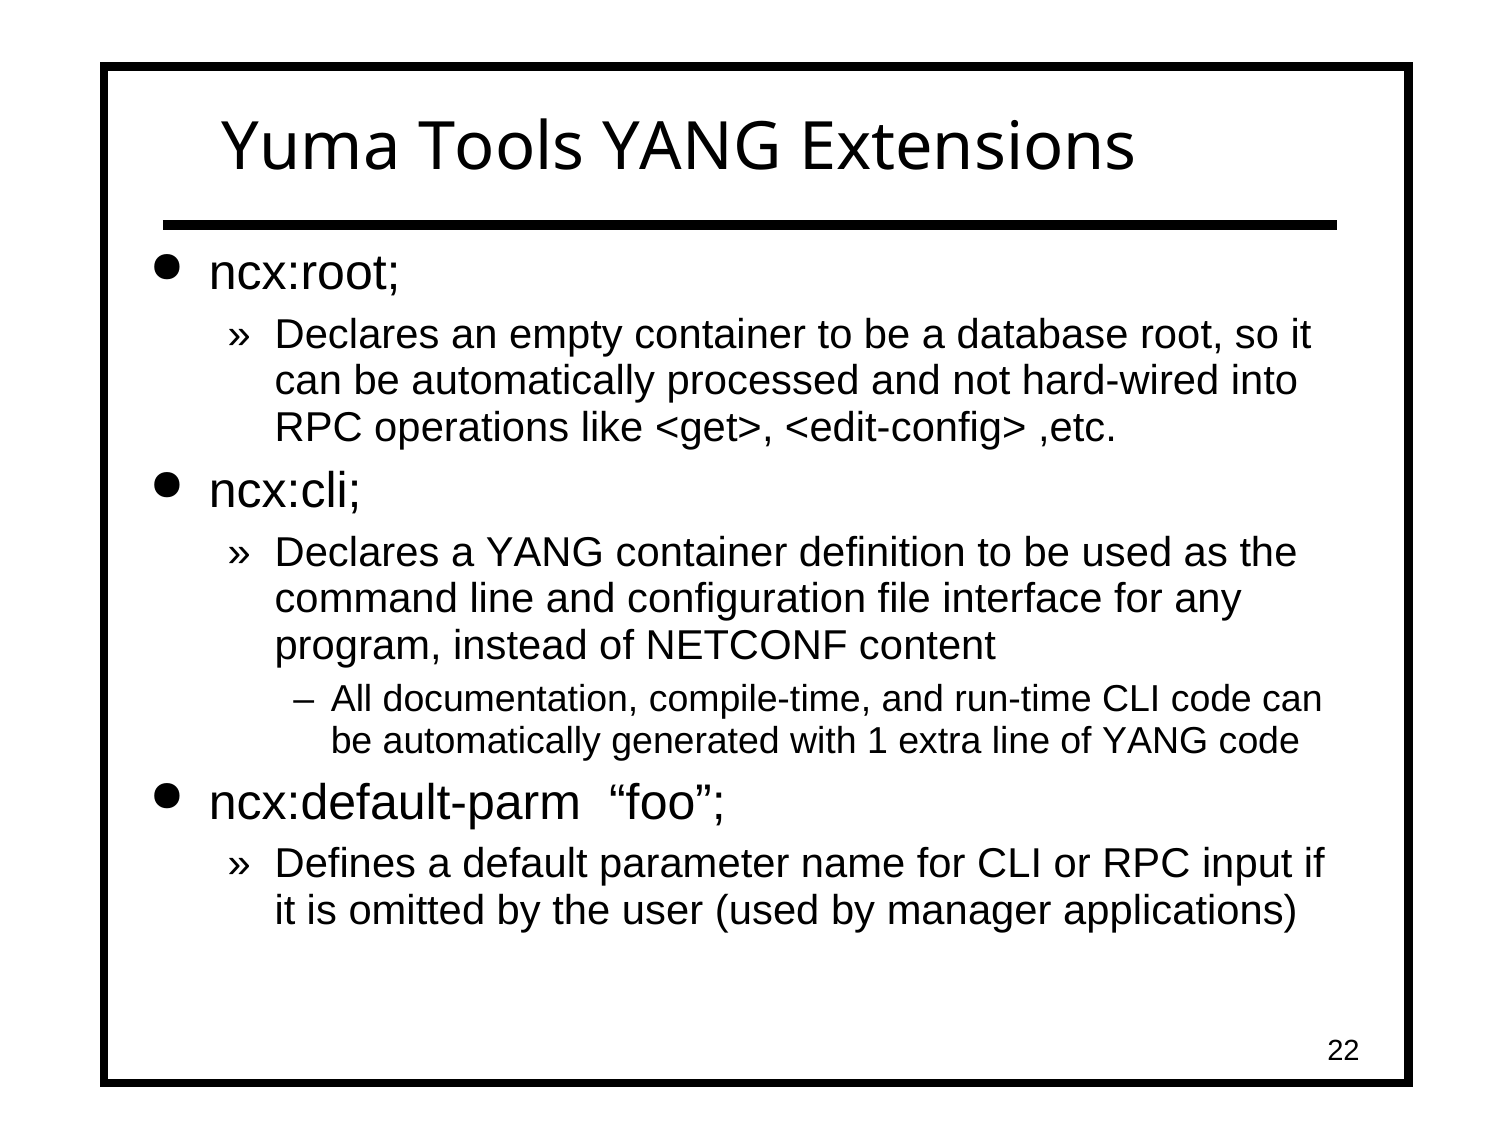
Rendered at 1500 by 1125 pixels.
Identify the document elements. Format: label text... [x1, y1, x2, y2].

list ncx:root; Declares an empty container to be a database root, so it can be automatically processed and not hard-wired into RPC operations like <get>, <edit-config> ,etc. ncx:cli; Declares a YANG container definition to be used as the command line and configuration file interface for any program, instead of NETCONF content All documentation, compile-time, and run-time CLI code can be automatically generated with 1 extra line of YANG code ncx:default-parm “foo”; Defines a default parameter name for CLI or RPC input if it is omitted by the user (used by manager applications) [152, 244, 1328, 1005]
title Yuma Tools YANG Extensions [162, 74, 1332, 213]
